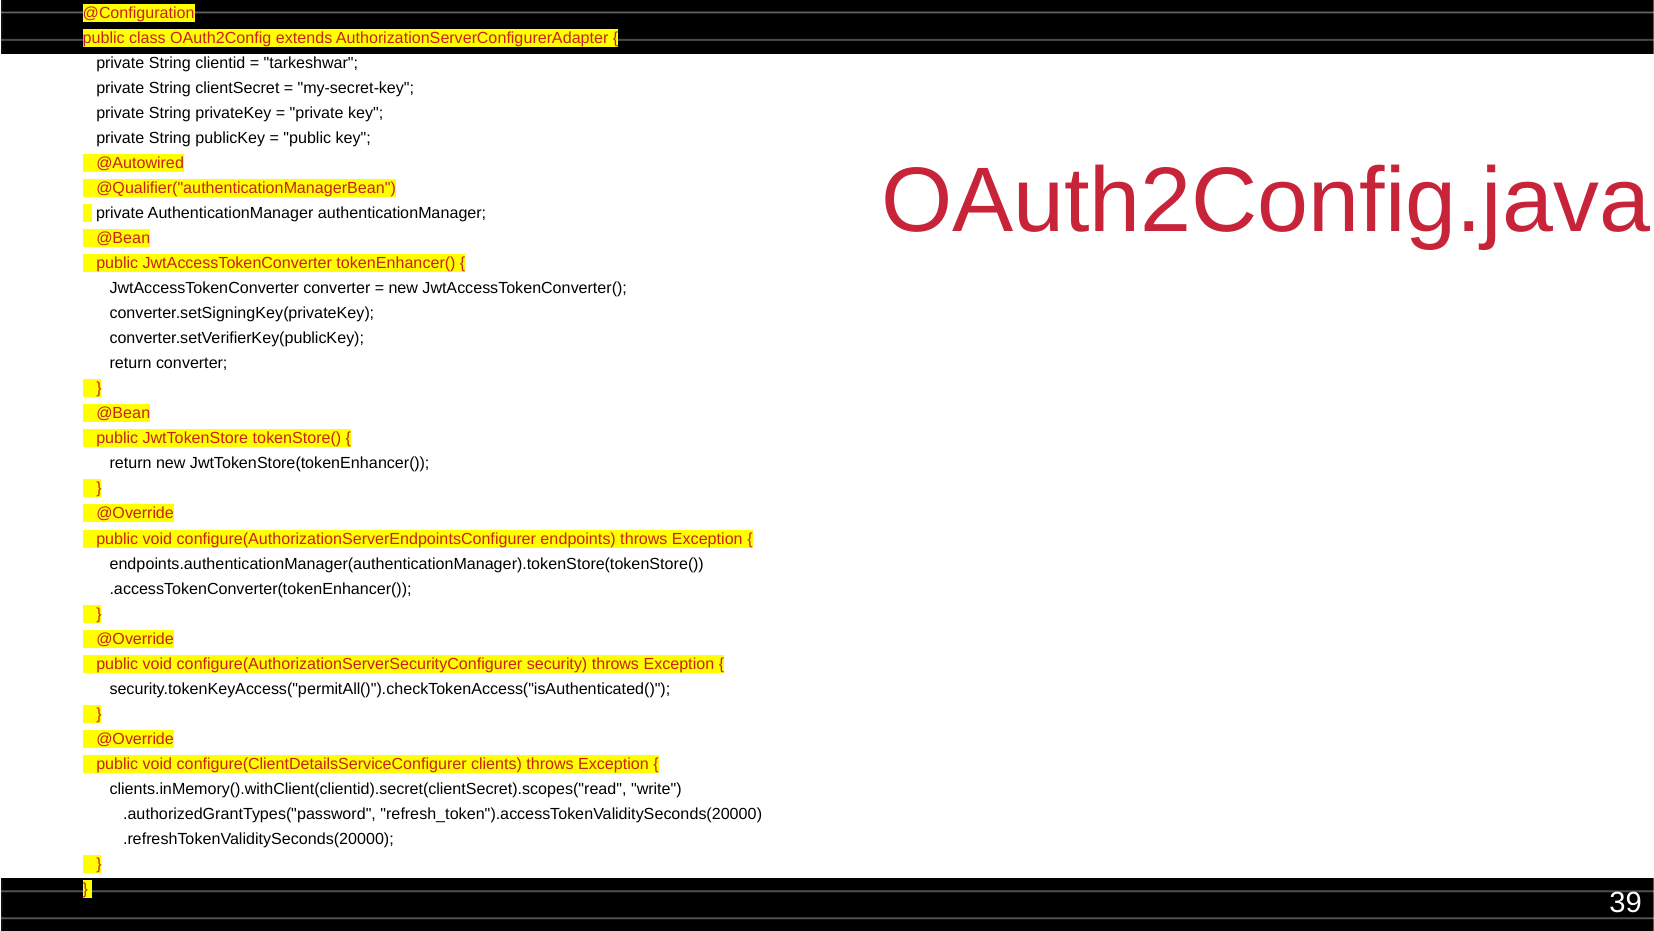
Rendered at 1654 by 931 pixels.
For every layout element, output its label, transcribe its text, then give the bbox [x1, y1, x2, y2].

picture [1, 0, 1654, 54]
list @Configuration public class OAuth2Config extends AuthorizationServerConfigurerAdapter { private String clientid = "tarkeshwar"; private String clientSecret = "my-secret-key"; private String privateKey = "private key"; private String publicKey = "public key"; @Autowired @Qualifier("authenticationManagerBean") private AuthenticationManager authenticationManager; @Bean public JwtAccessTokenConverter tokenEnhancer() { JwtAccessTokenConverter converter = new JwtAccessTokenConverter(); converter.setSigningKey(privateKey); converter.setVerifierKey(publicKey); return converter; } @Bean public JwtTokenStore tokenStore() { return new JwtTokenStore(tokenEnhancer()); } @Override public void configure(AuthorizationServerEndpointsConfigurer endpoints) throws Exception { endpoints.authenticationManager(authenticationManager).tokenStore(tokenStore()) .accessTokenConverter(tokenEnhancer()); } @Override public void configure(AuthorizationServerSecurityConfigurer security) throws Exception { security.tokenKeyAccess("permitAll()").checkTokenAccess("isAuthenticated()"); } @Override public void configure(ClientDetailsServiceConfigurer clients) throws Exception { clients.inMemory().withClient(clientid).secret(clientSecret).scopes("read", "write") .authorizedGrantTypes("password", "refresh_token").accessTokenValiditySeconds(20000) .refreshTokenValiditySeconds(20000); } } [82, 3, 1599, 921]
picture [1, 878, 1654, 931]
title OAuth2Config.java [1599, 97, 1654, 303]
